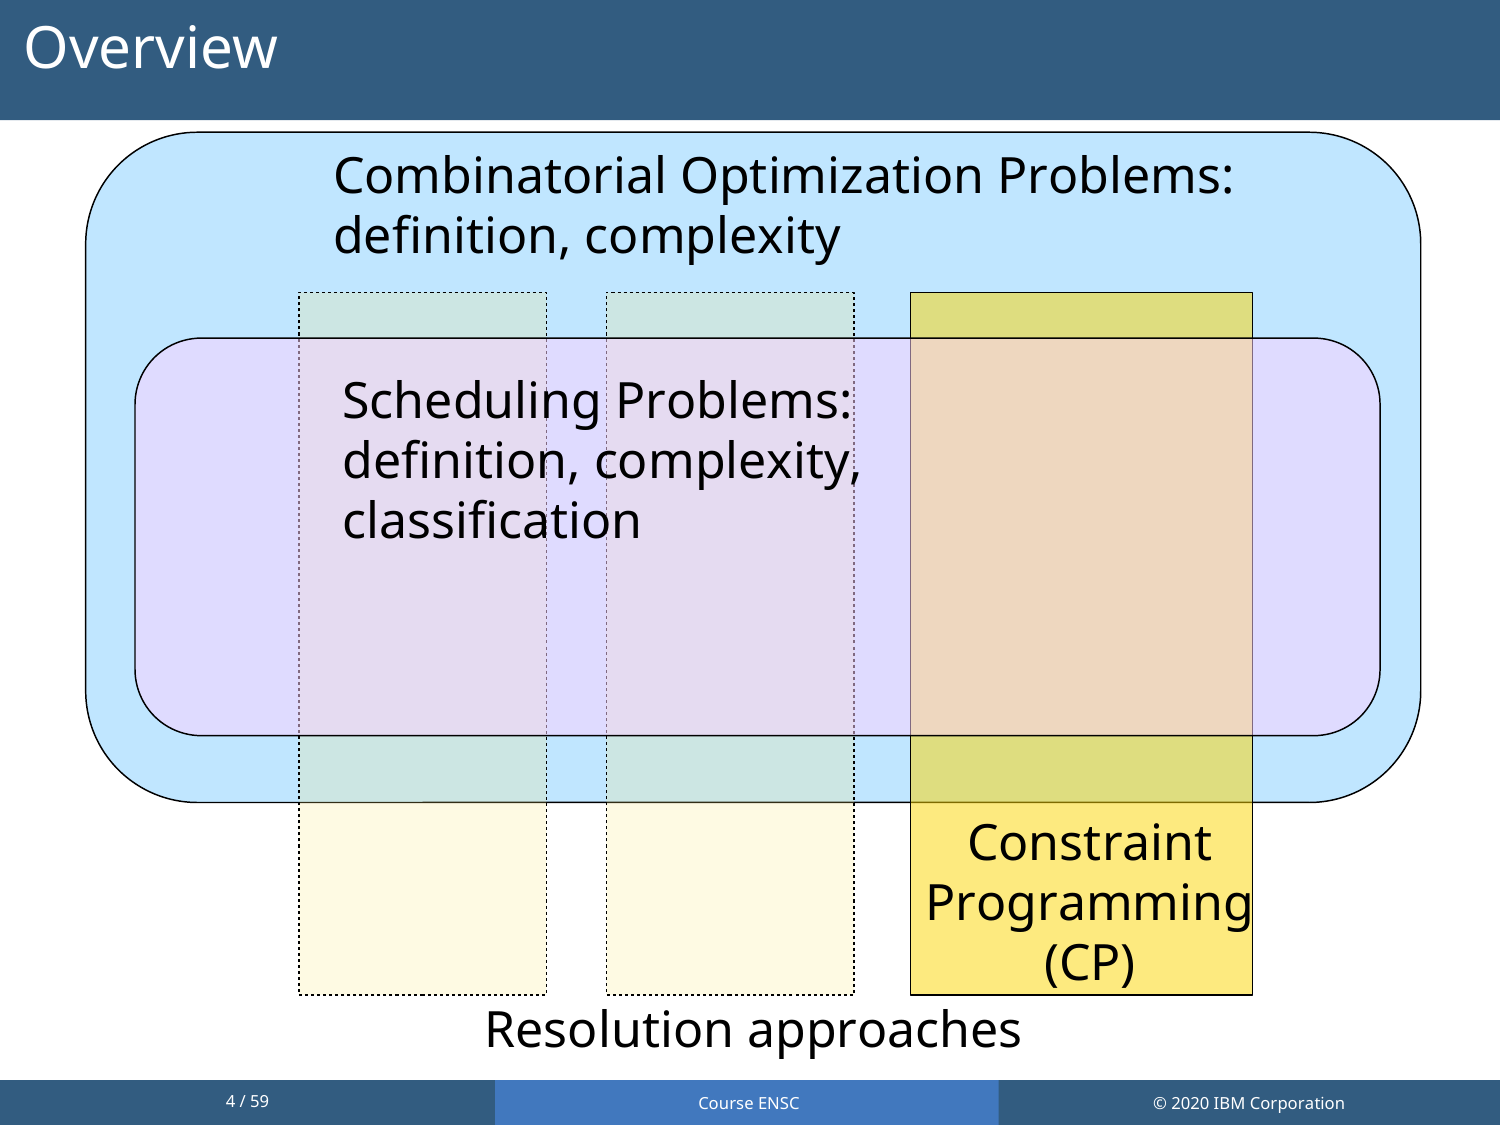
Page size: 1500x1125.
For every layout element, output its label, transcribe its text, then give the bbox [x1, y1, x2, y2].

title Overview [0, 0, 1500, 121]
text_box Combinatorial Optimization Problems: definition, complexity [318, 135, 1228, 271]
text_box Resolution approaches [470, 990, 1024, 1066]
text_box Constraint Programming (CP) [910, 802, 1256, 998]
text_box [85, 132, 1421, 995]
text_box Scheduling Problems: definition, complexity, classification [327, 360, 863, 556]
